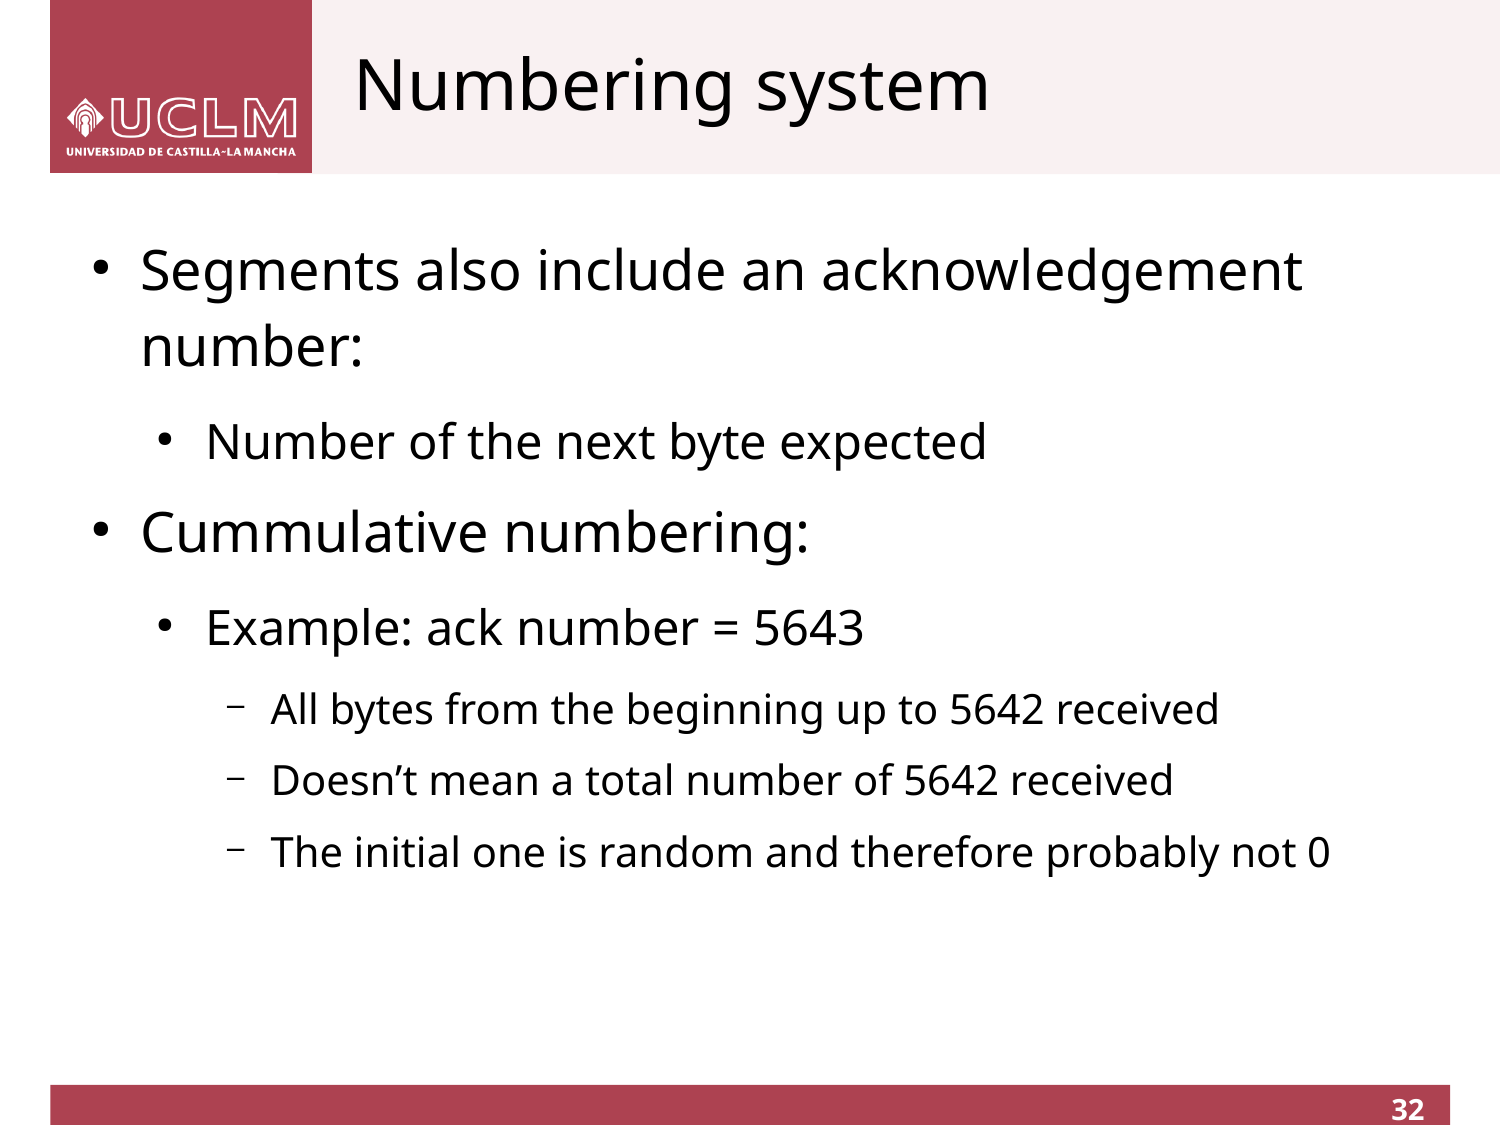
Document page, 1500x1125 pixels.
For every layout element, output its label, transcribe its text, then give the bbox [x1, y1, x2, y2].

title Numbering system [353, 6, 1425, 168]
list Segments also include an acknowledgement number: Number of the next byte expected Cummulative numbering: Example: ack number = 5643 All bytes from the beginning up to 5642 received Doesn’t mean a total number of 5642 received The initial one is random and therefore probably not 0 [74, 231, 1425, 884]
picture [50, 0, 312, 173]
